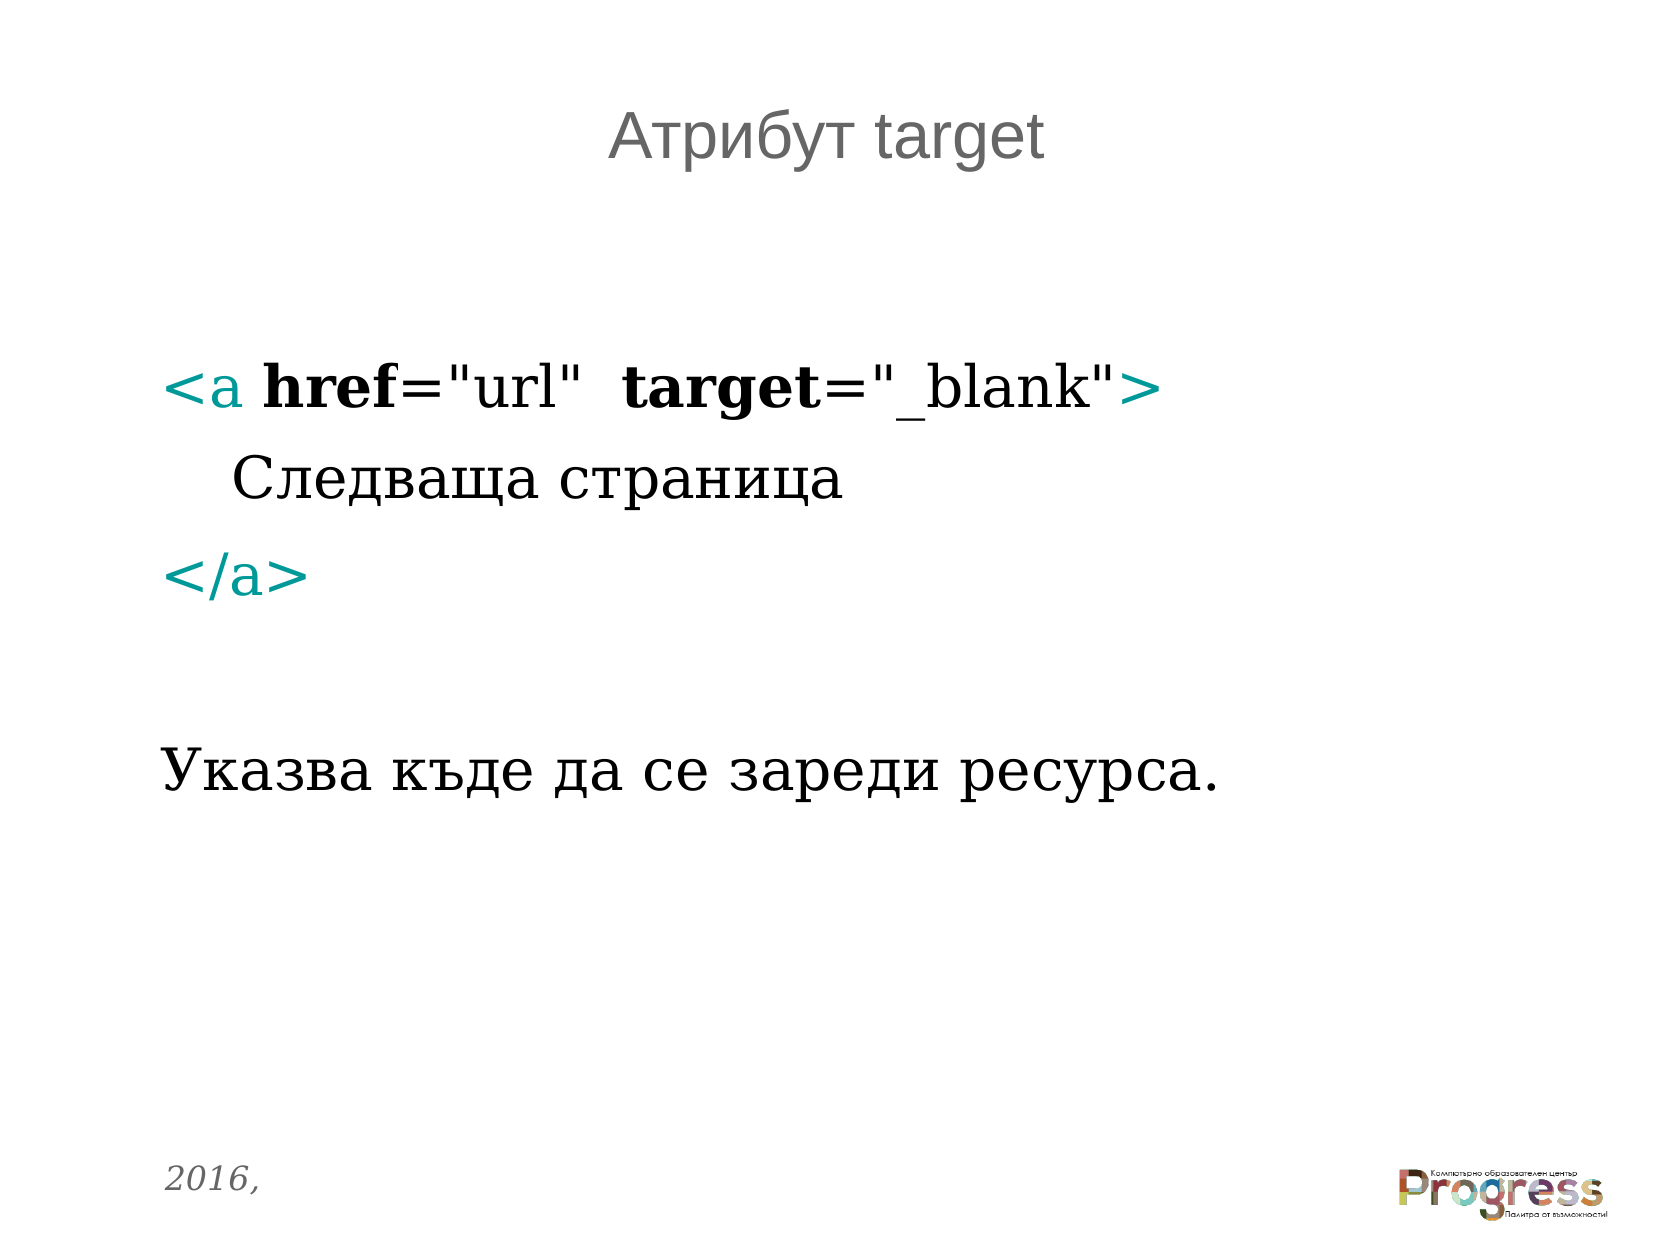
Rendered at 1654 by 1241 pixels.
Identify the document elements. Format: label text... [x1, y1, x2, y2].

text_box 2016, Ива Е. Попова [150, 1152, 586, 1201]
picture [1399, 1168, 1613, 1221]
list <a href="url" target="_blank"> Следваща страница </a> Указва къде да се зареди ресурса. [90, 255, 1531, 1036]
title Атрибут target [82, 55, 1571, 216]
